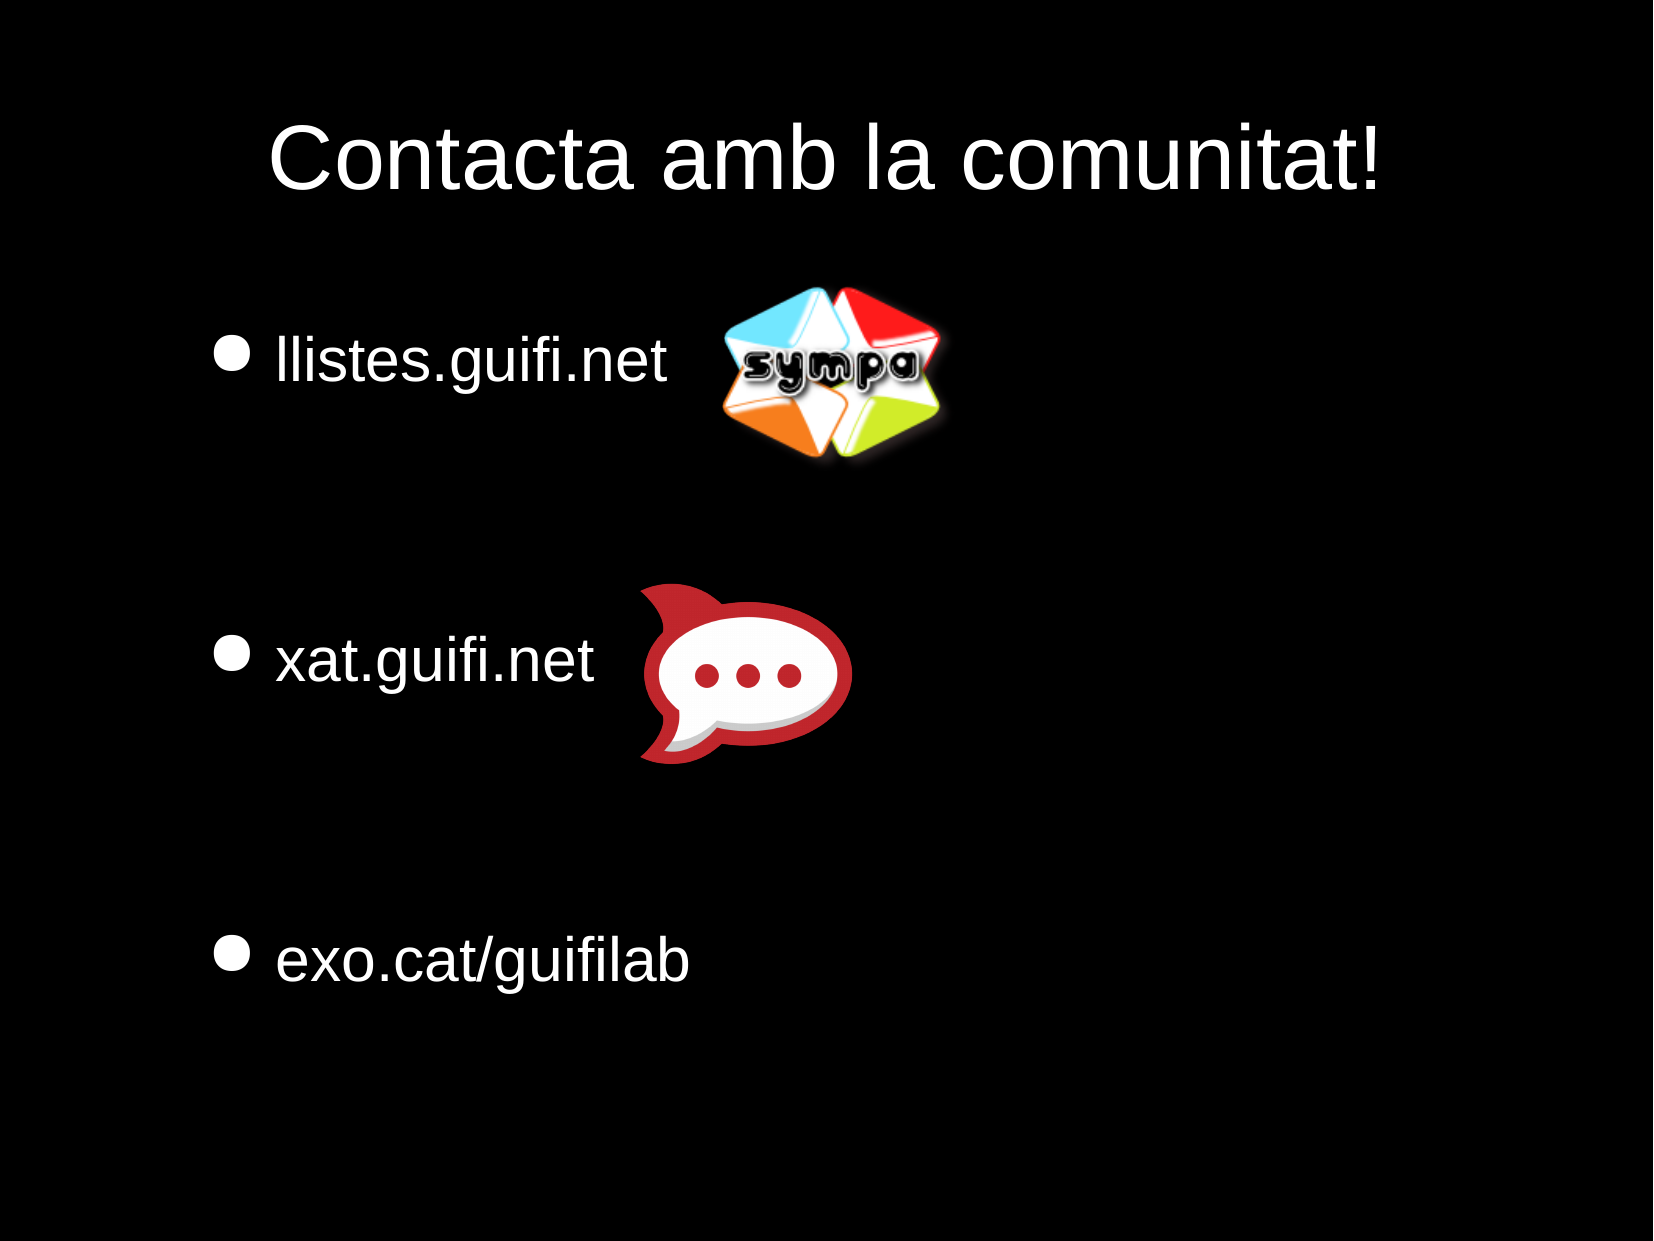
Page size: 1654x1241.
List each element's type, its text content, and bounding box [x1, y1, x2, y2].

picture [640, 566, 856, 782]
text_box llistes.guifi.net xat.guifi.net exo.cat/guifilab [200, 359, 1366, 1079]
text_box Contacta amb la comunitat! [82, 45, 1571, 261]
picture [720, 281, 955, 471]
